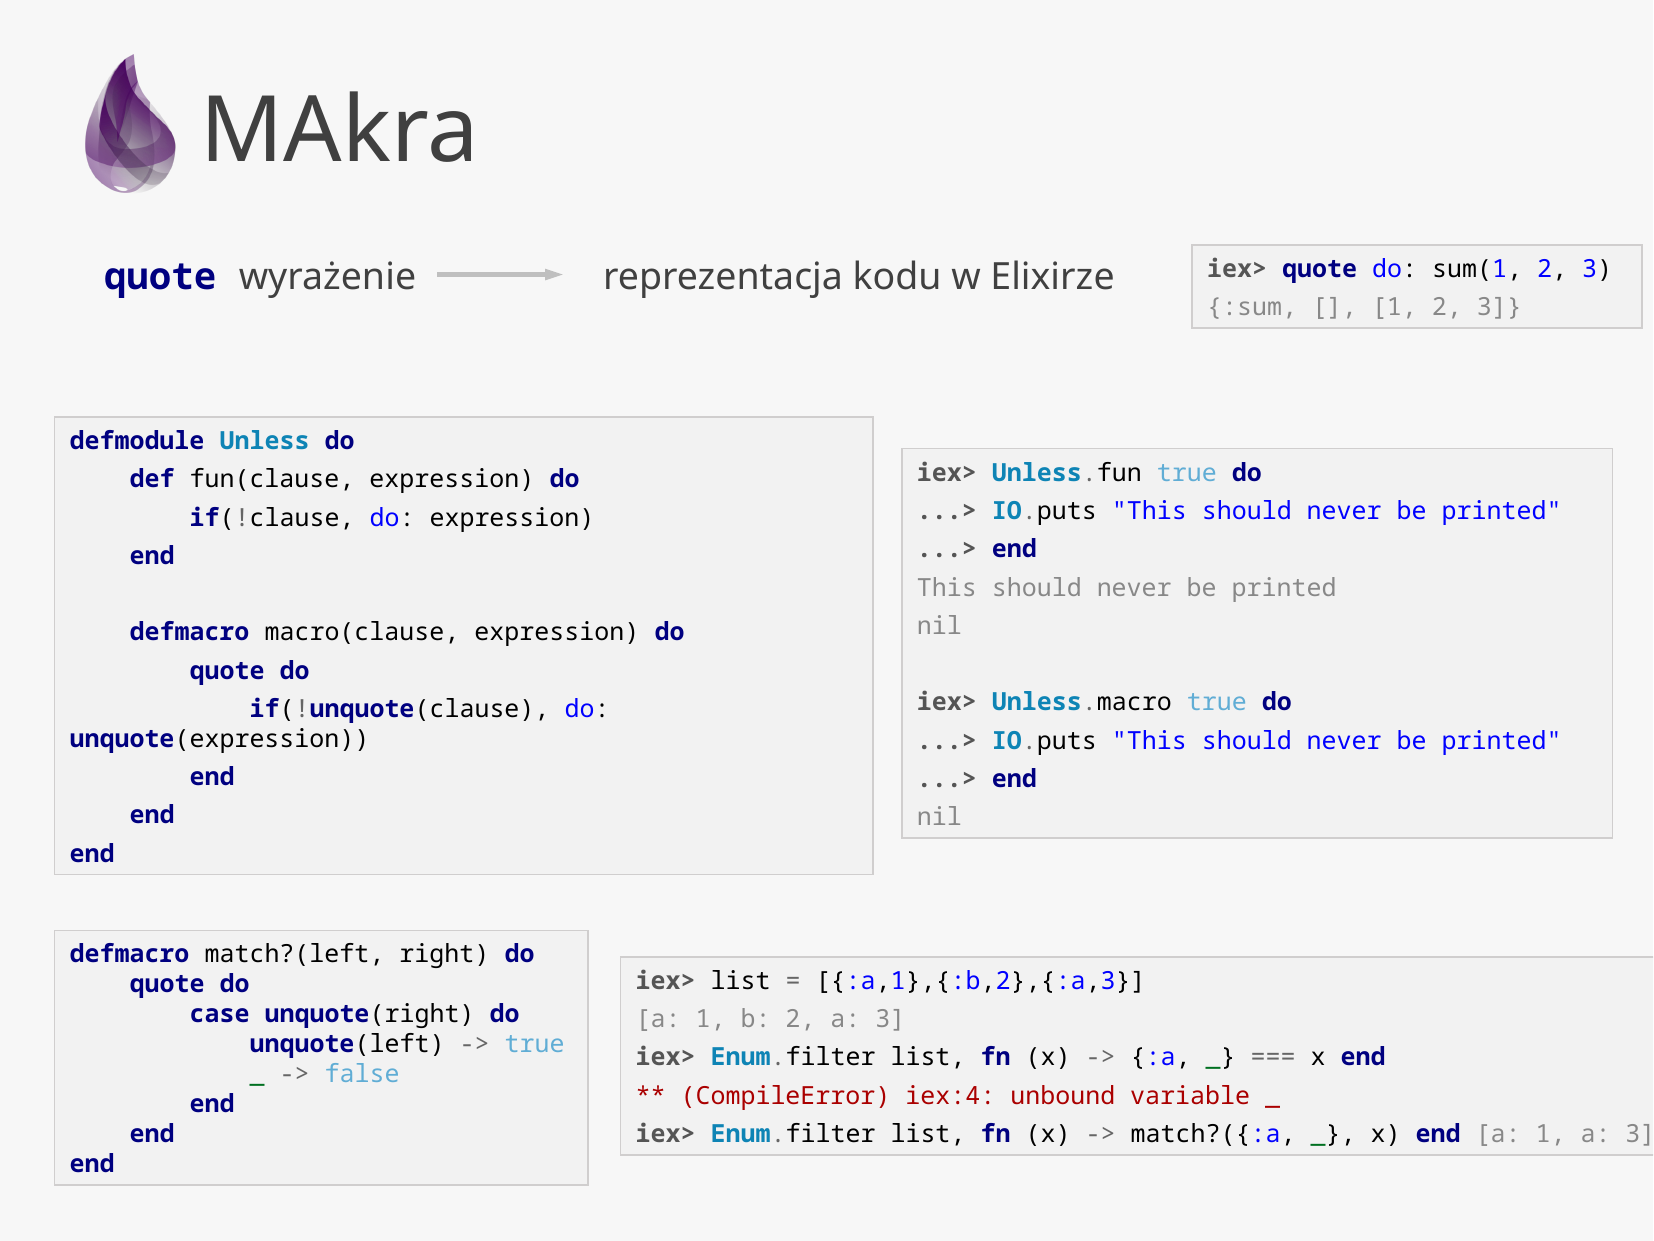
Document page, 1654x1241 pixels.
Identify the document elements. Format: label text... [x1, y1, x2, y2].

text_box quote wyrażenie [88, 244, 499, 305]
title MAkra [201, 69, 1546, 181]
text_box reprezentacja kodu w Elixirze [588, 244, 1295, 305]
picture [60, 54, 201, 196]
text_box iex> quote do: sum(1, 2, 3) {:sum, [], [1, 2, 3]} [1192, 245, 1642, 328]
text_box iex> list = [{:a,1},{:b,2},{:a,3}] [a: 1, b: 2, a: 3] iex> Enum.filter list, fn (x) -> {:a, _} === x end ** (CompileError) iex:4: unbound variable _ iex> Enum.filter list, fn (x) -> match?({:a, _}, x) end [a: 1, a: 3] [621, 957, 1654, 1155]
text_box defmacro match?(left, right) do quote do case unquote(right) do unquote(left) -> true _ -> false end end end [55, 930, 588, 1185]
text_box defmodule Unless do def fun(clause, expression) do if(!clause, do: expression) end defmacro macro(clause, expression) do quote do if(!unquote(clause), do: unquote(expression)) end end end [55, 417, 873, 875]
text_box iex> Unless.fun true do ...> IO.puts "This should never be printed" ...> end This should never be printed nil iex> Unless.macro true do ...> IO.puts "This should never be printed" ...> end nil [902, 449, 1613, 838]
